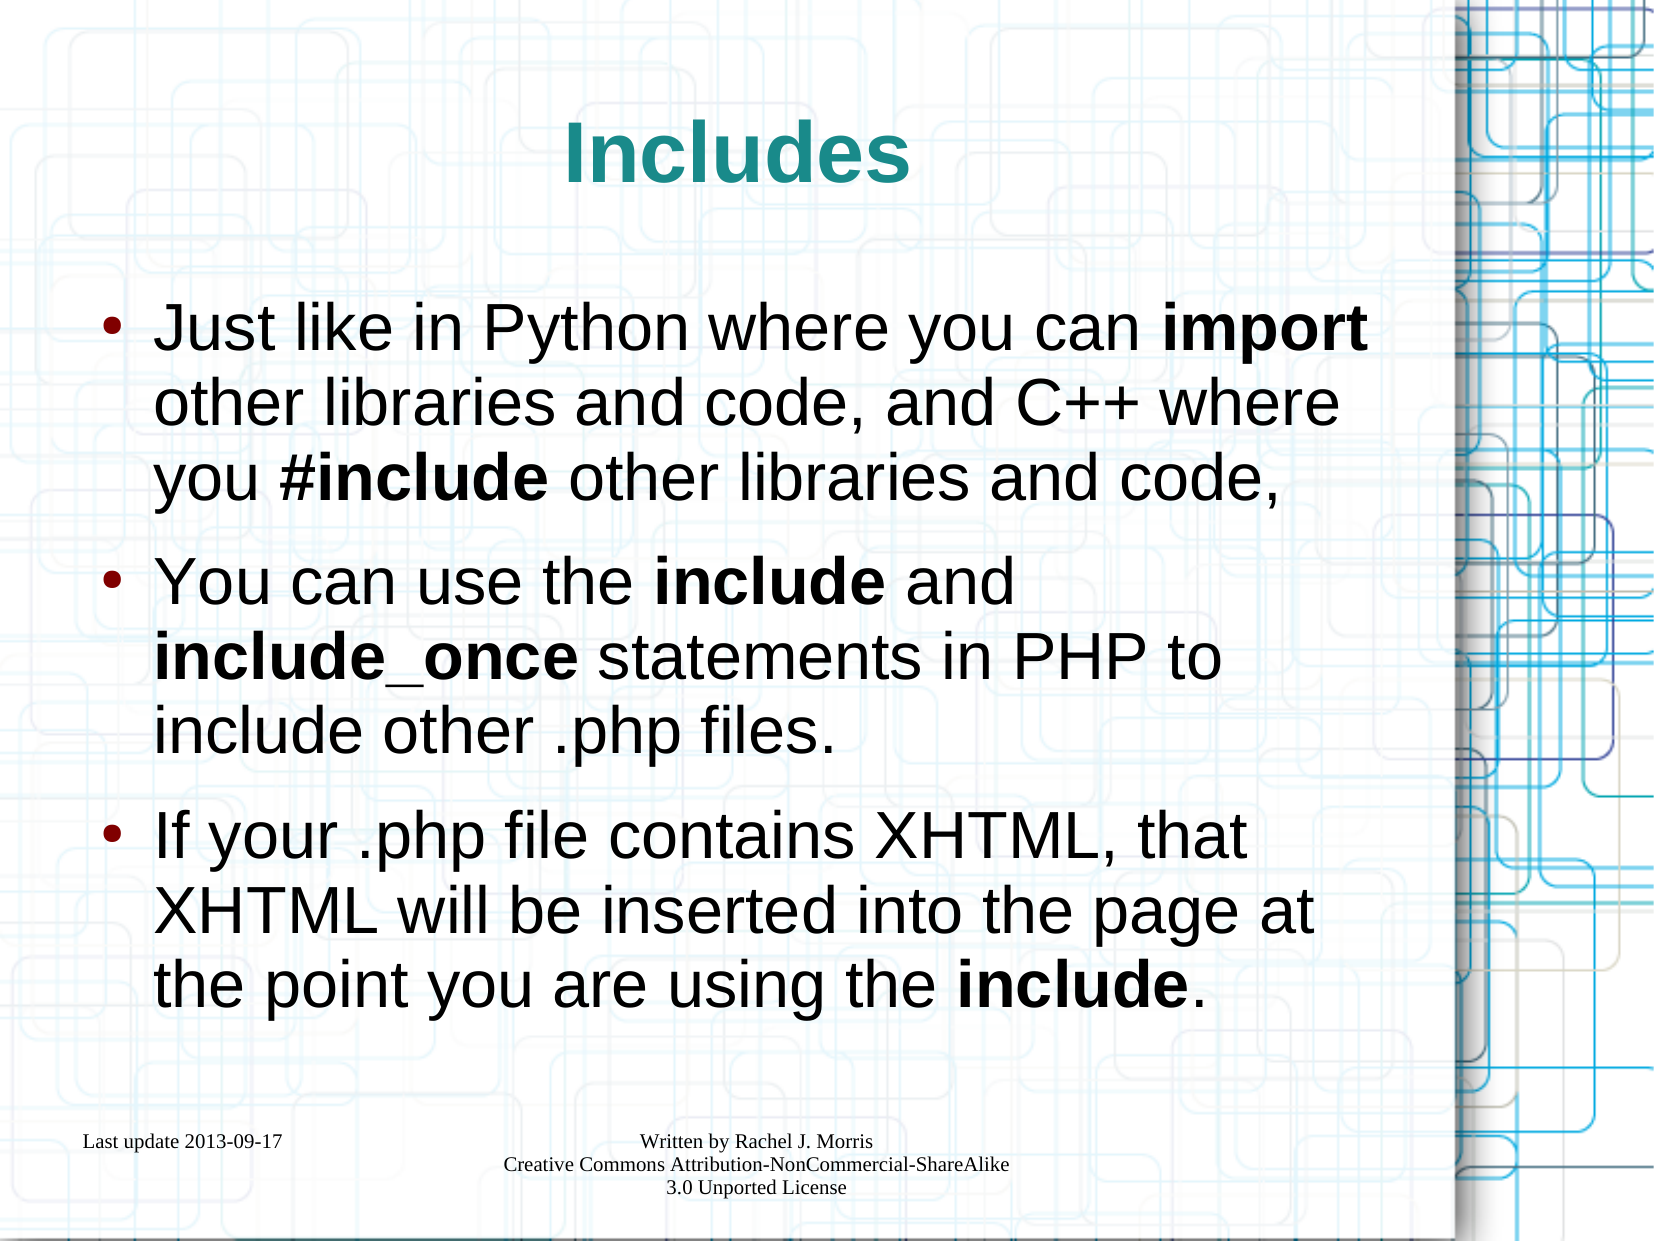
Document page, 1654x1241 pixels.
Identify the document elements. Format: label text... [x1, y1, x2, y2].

title Includes [59, 49, 1418, 257]
list Just like in Python where you can import other libraries and code, and C++ where you #include other libraries and code, You can use the include and include_once statements in PHP to include other .php files. If your .php file contains XHTML, that XHTML will be inserted into the page at the point you are using the include. [82, 290, 1418, 1023]
picture [0, 0, 1654, 1241]
